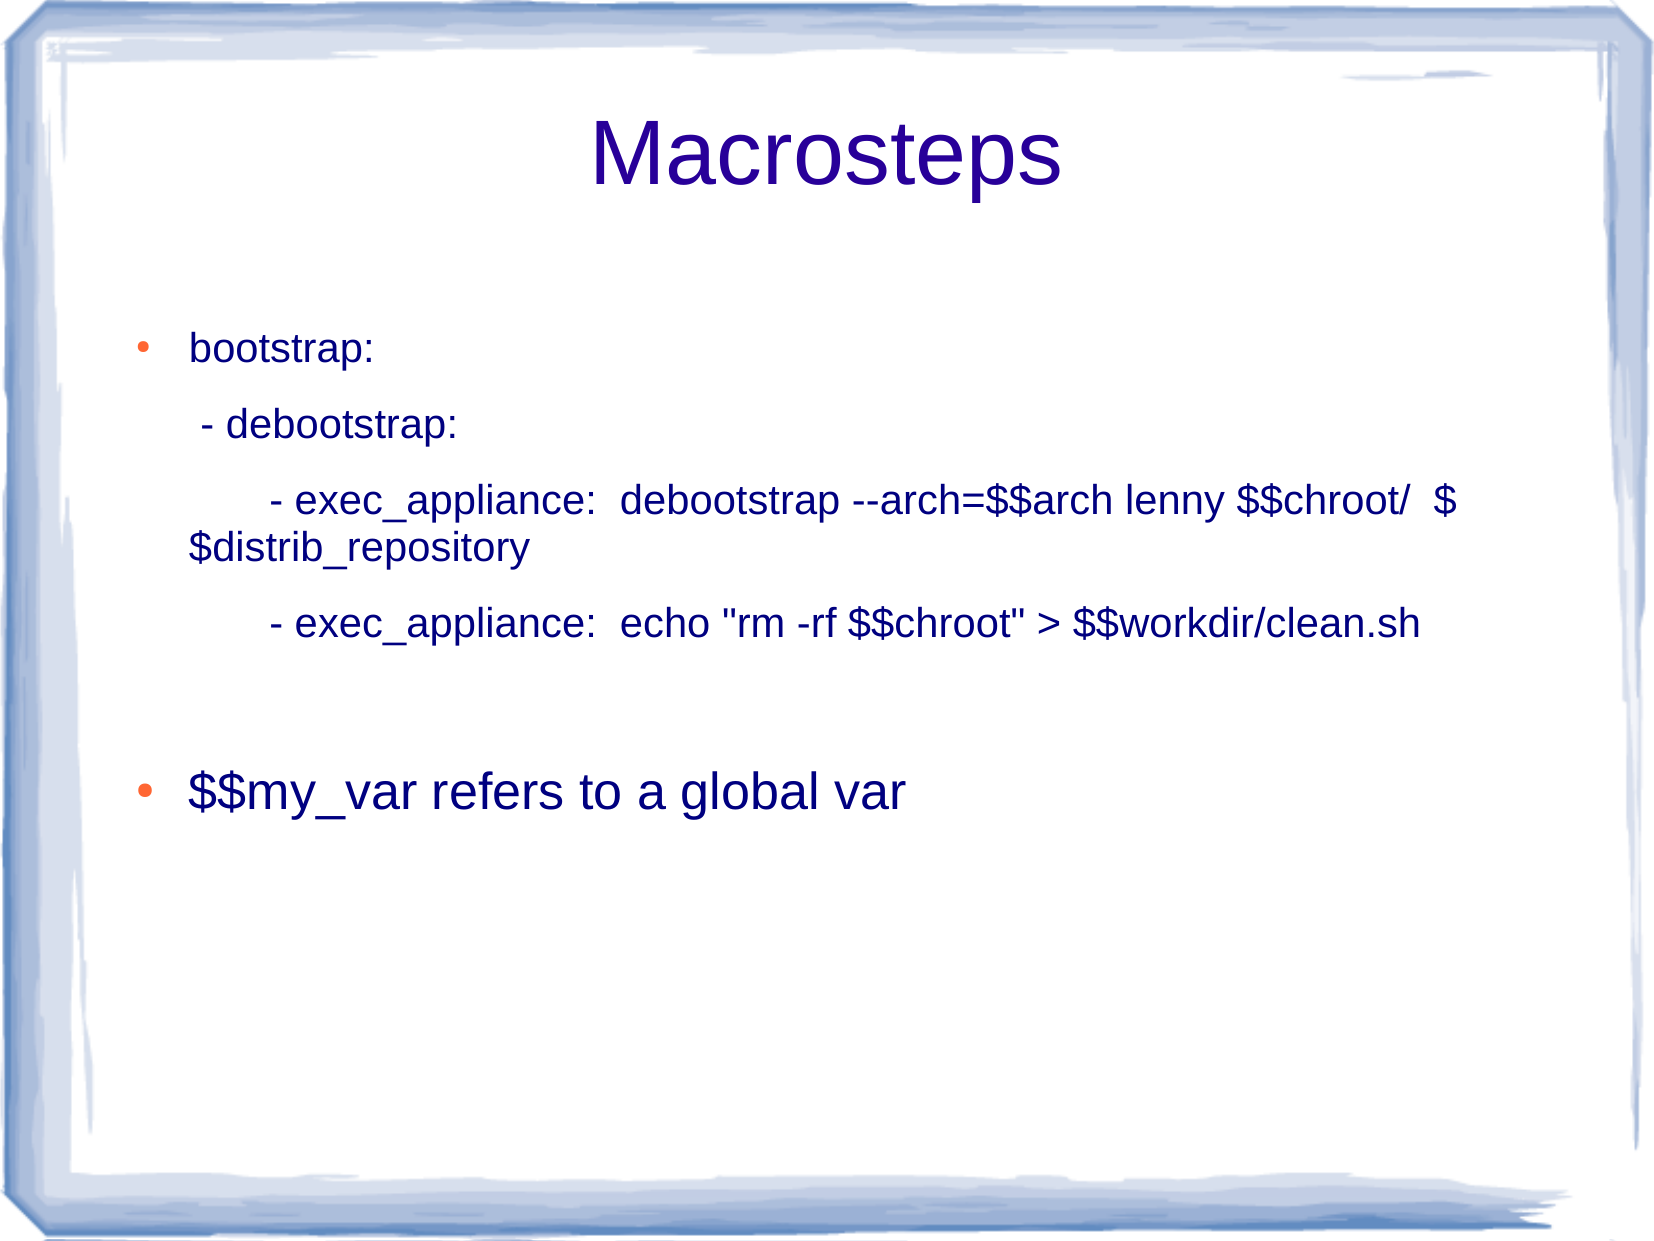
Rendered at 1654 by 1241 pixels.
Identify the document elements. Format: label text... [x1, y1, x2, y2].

title Macrosteps [82, 56, 1571, 250]
list bootstrap: - debootstrap: - exec_appliance: debootstrap --arch=$$arch lenny $$chroot/ $$distrib_repository - exec_appliance: echo "rm -rf $$chroot" > $$workdir/clean.sh $$my_var refers to a global var [118, 324, 1571, 1129]
picture [0, 0, 1654, 1241]
